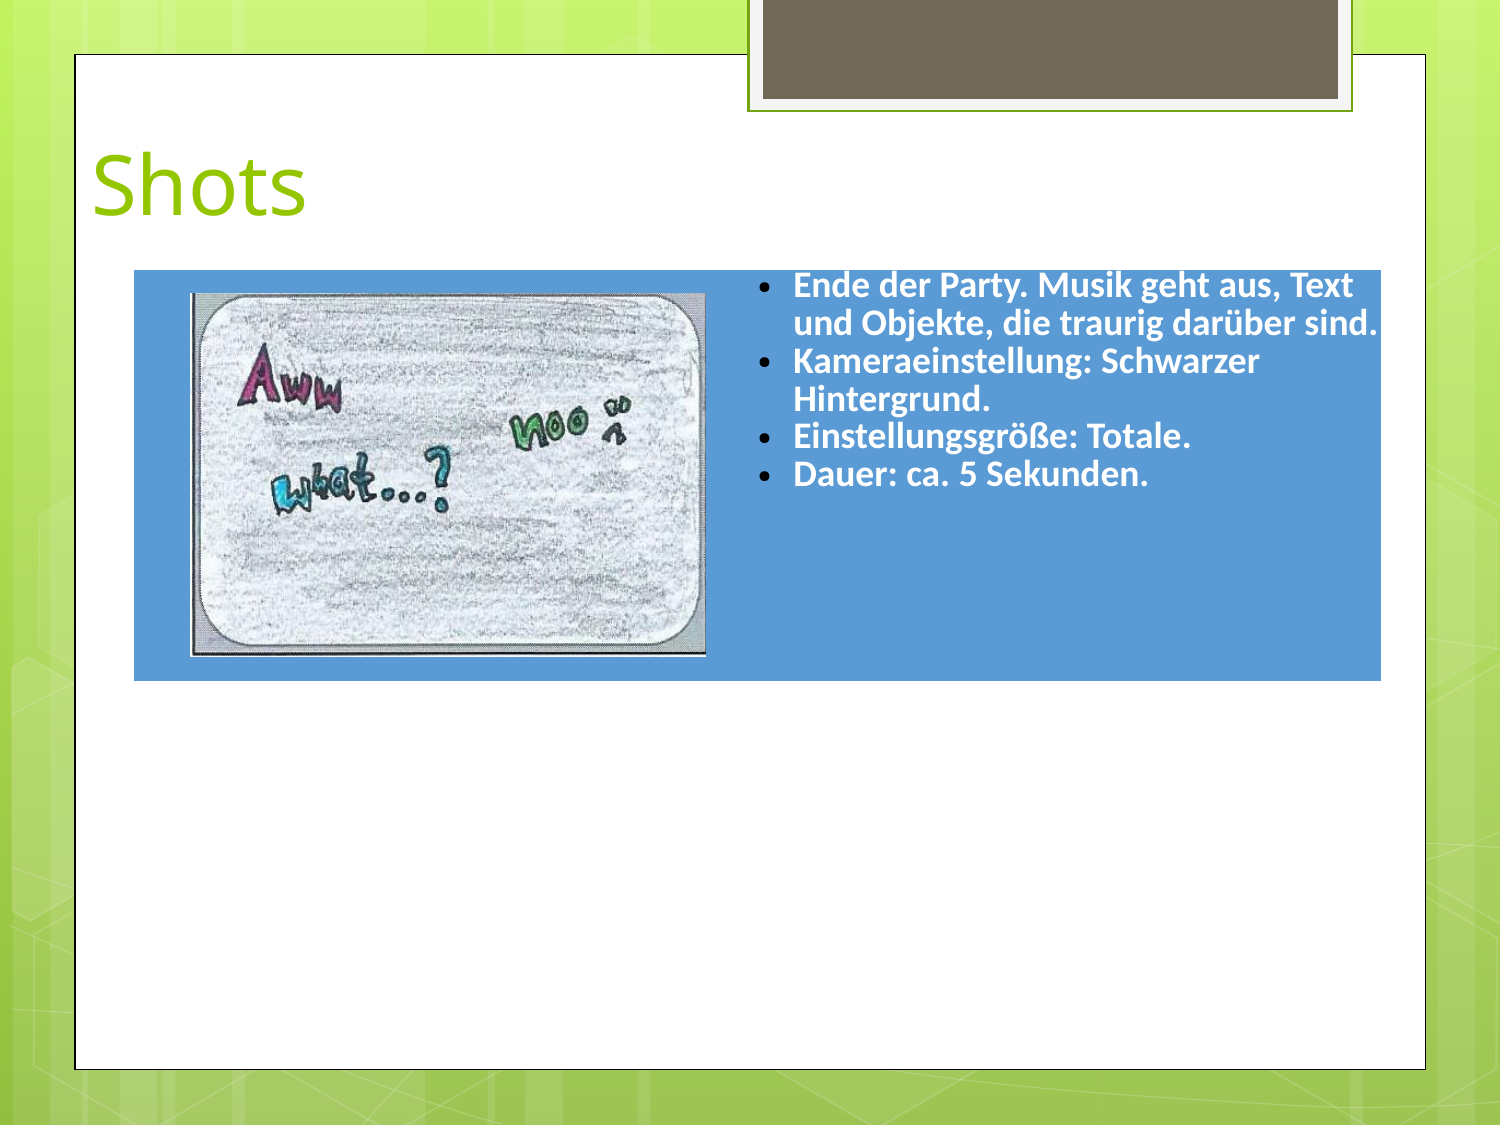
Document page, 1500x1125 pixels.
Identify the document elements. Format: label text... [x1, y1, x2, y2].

table_header [134, 270, 758, 681]
picture [190, 293, 706, 657]
table_header Ende der Party. Musik geht aus, Text und Objekte, die traurig darüber sind. Kameraeinstellung: Schwarzer Hintergrund. Einstellungsgröße: Totale. Dauer: ca. 5 Sekunden. [758, 270, 1381, 681]
title Shots [76, 51, 1229, 240]
